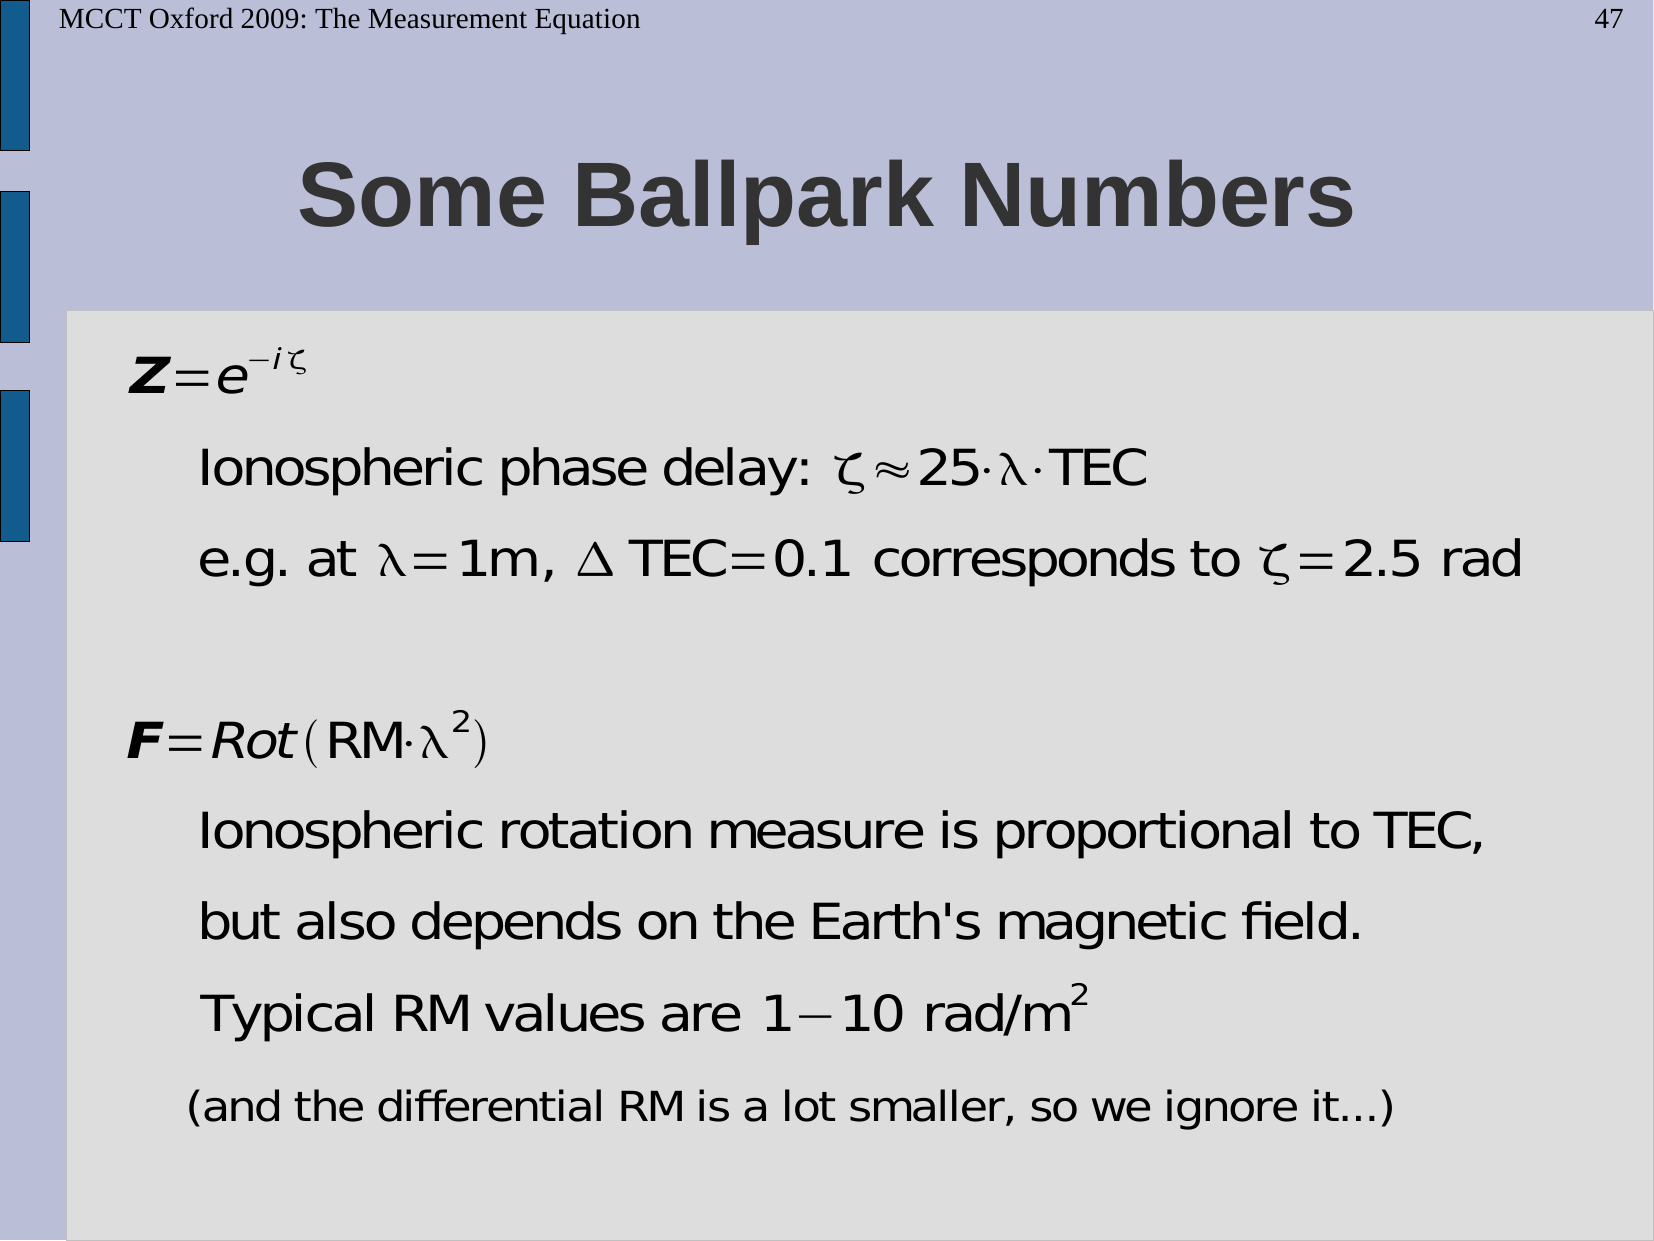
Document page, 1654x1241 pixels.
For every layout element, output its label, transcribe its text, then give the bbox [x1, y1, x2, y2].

title Some Ballpark Numbers [121, 91, 1534, 299]
chart [118, 324, 1529, 1231]
